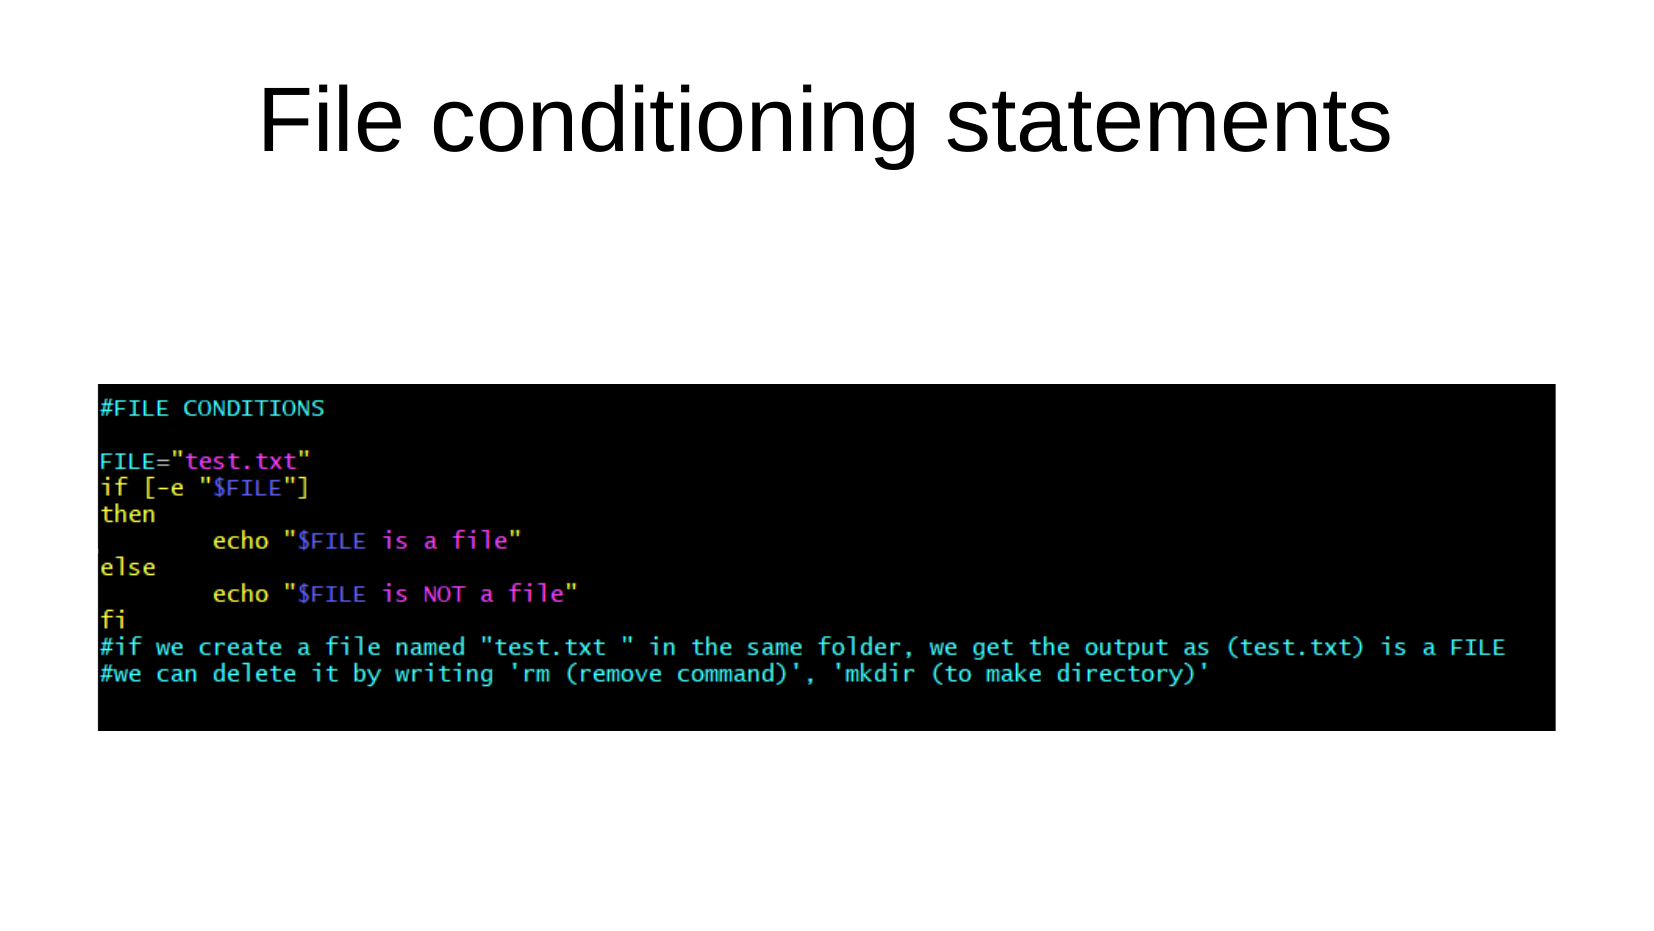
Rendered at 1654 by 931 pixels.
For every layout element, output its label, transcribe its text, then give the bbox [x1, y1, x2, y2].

title File conditioning statements [82, 37, 1571, 193]
picture [97, 384, 1556, 731]
